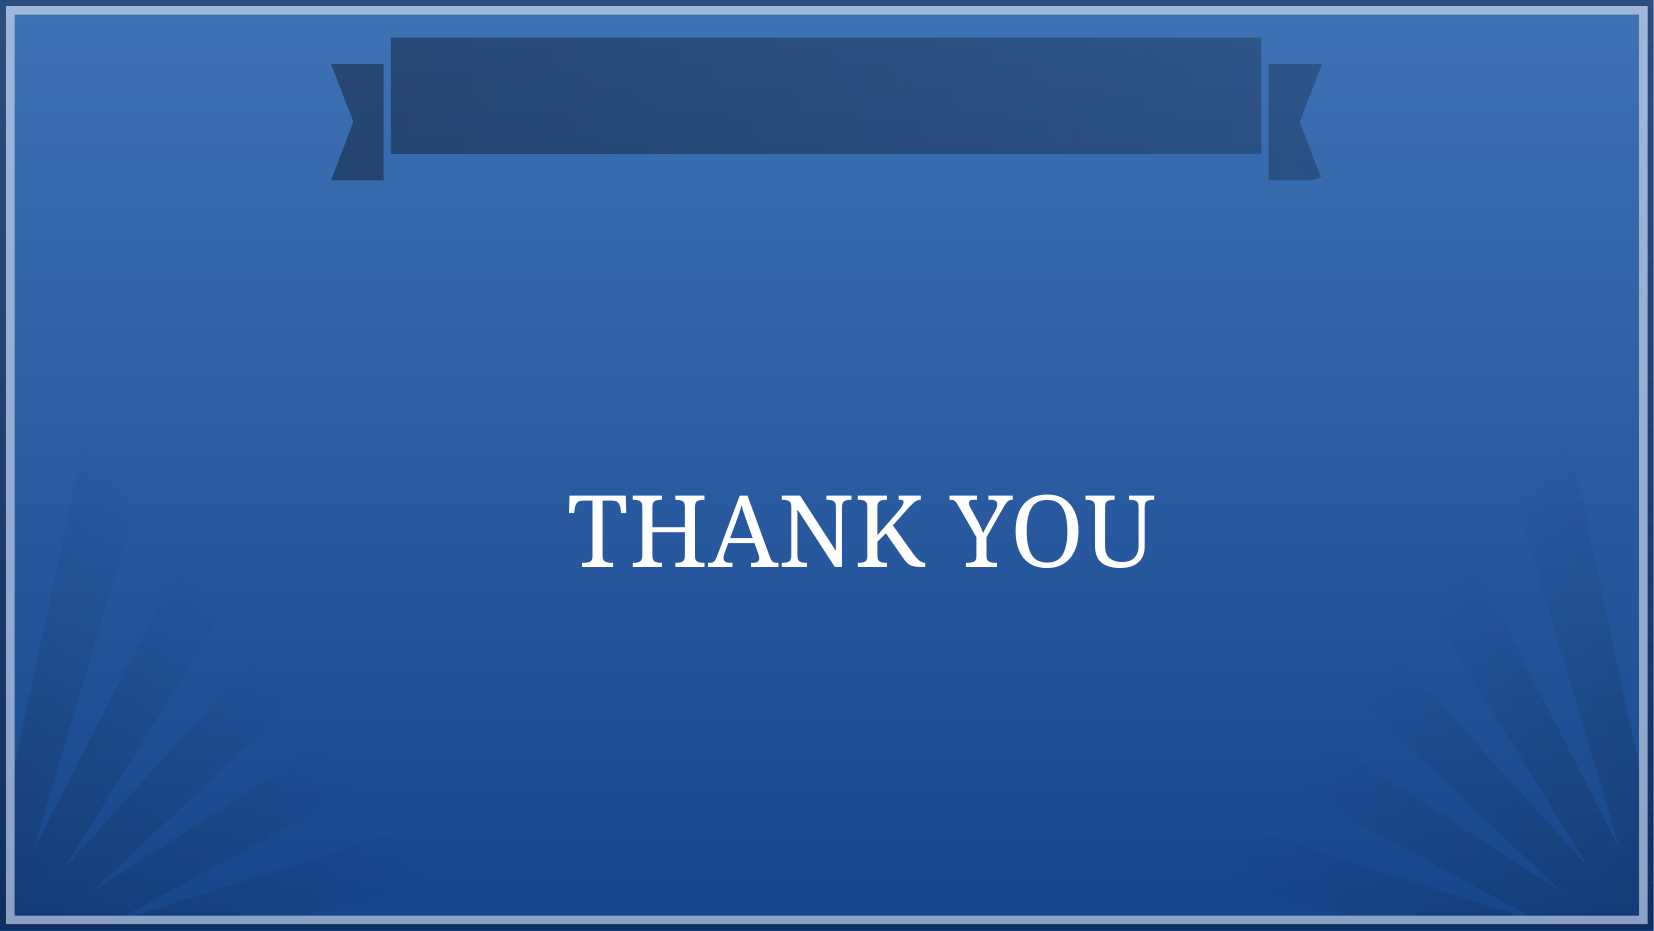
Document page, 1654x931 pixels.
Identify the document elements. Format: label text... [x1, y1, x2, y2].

list THANK YOU [82, 460, 1571, 848]
